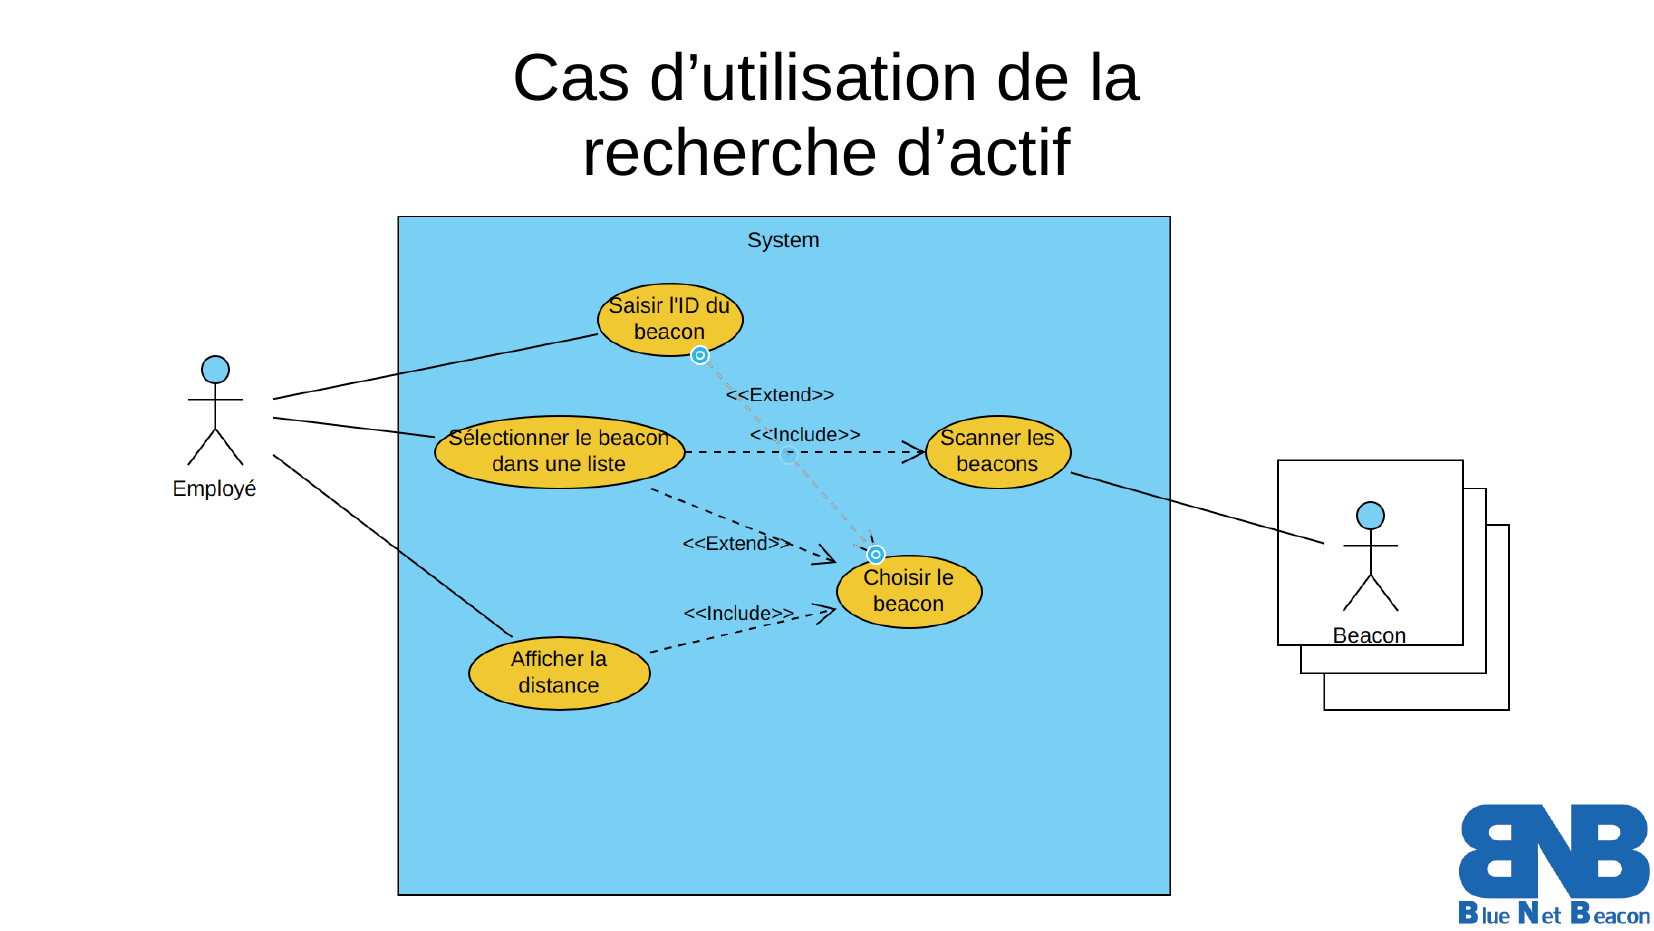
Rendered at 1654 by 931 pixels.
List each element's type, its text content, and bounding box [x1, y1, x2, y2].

title Cas d’utilisation de la recherche d’actif [82, 37, 1571, 193]
picture [147, 187, 1650, 930]
